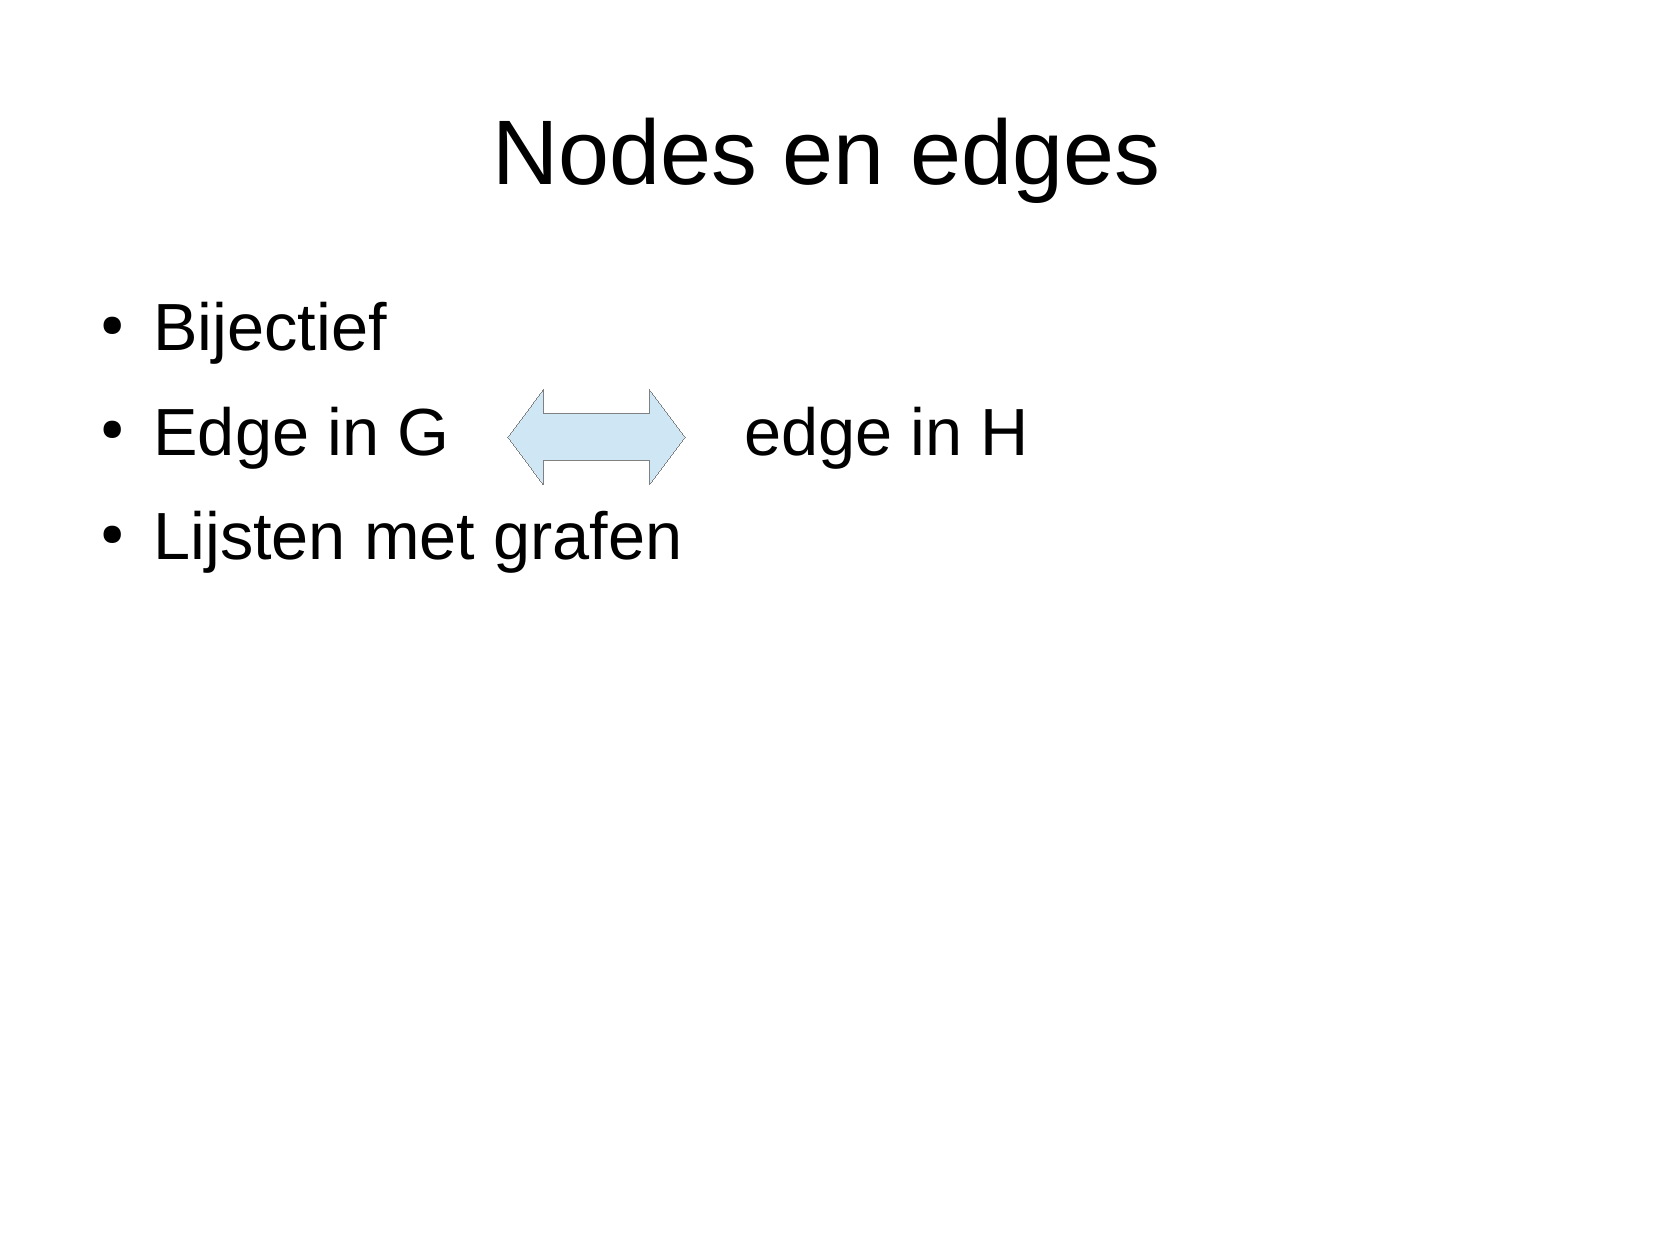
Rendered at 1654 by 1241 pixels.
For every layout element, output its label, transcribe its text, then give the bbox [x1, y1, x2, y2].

text_box [507, 389, 686, 485]
title Nodes en edges [82, 49, 1571, 257]
list Bijectief Edge in G edge in H Lijsten met grafen [82, 290, 1571, 1109]
